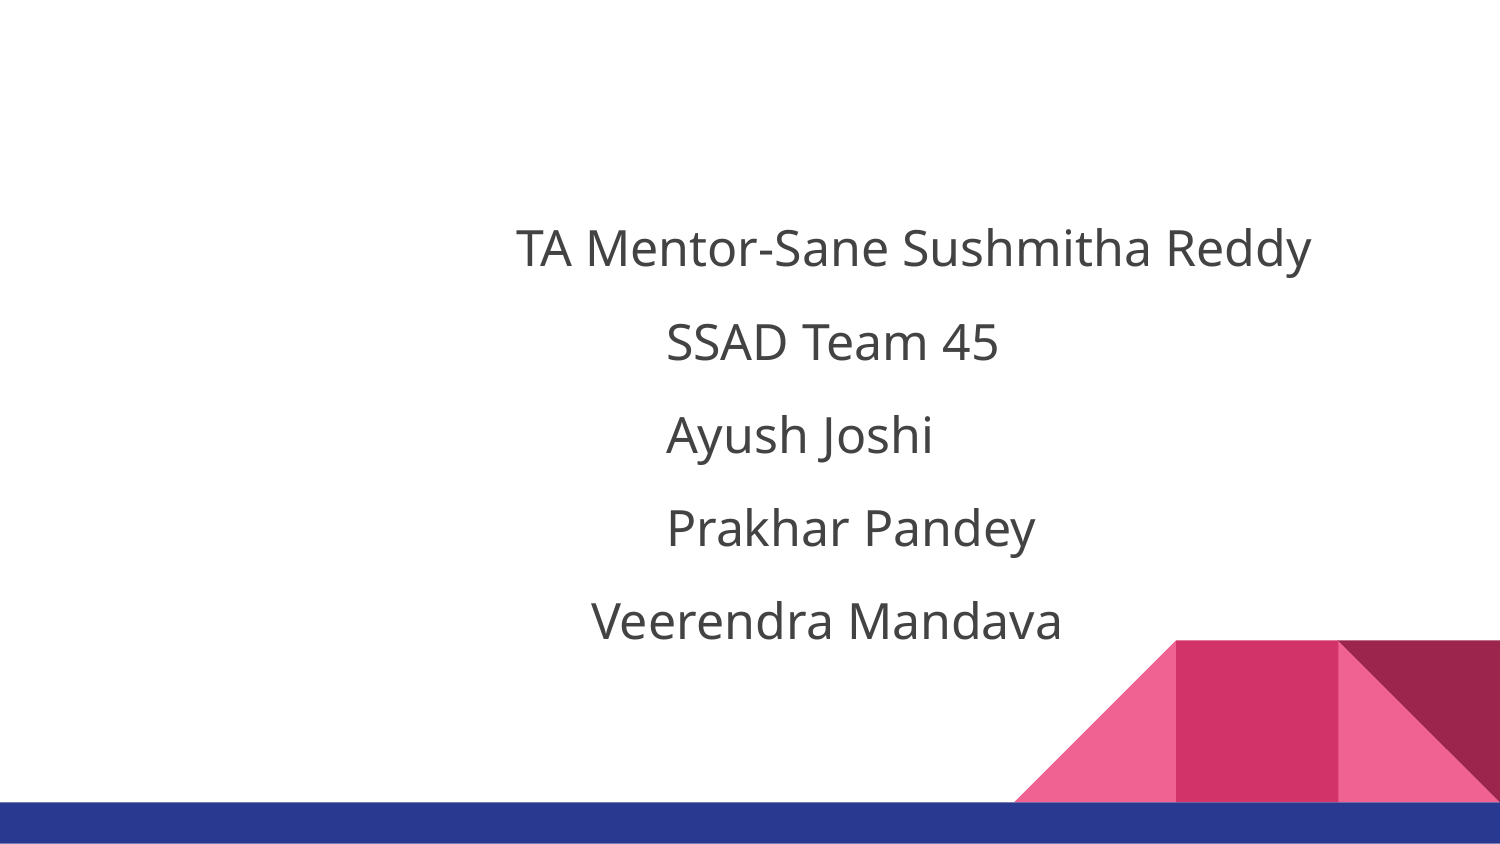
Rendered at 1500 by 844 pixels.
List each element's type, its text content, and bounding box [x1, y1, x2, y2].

list TA Mentor-Sane Sushmitha Reddy SSAD Team 45 Ayush Joshi Prakhar Pandey Veerendra Mandava [51, 201, 1449, 750]
